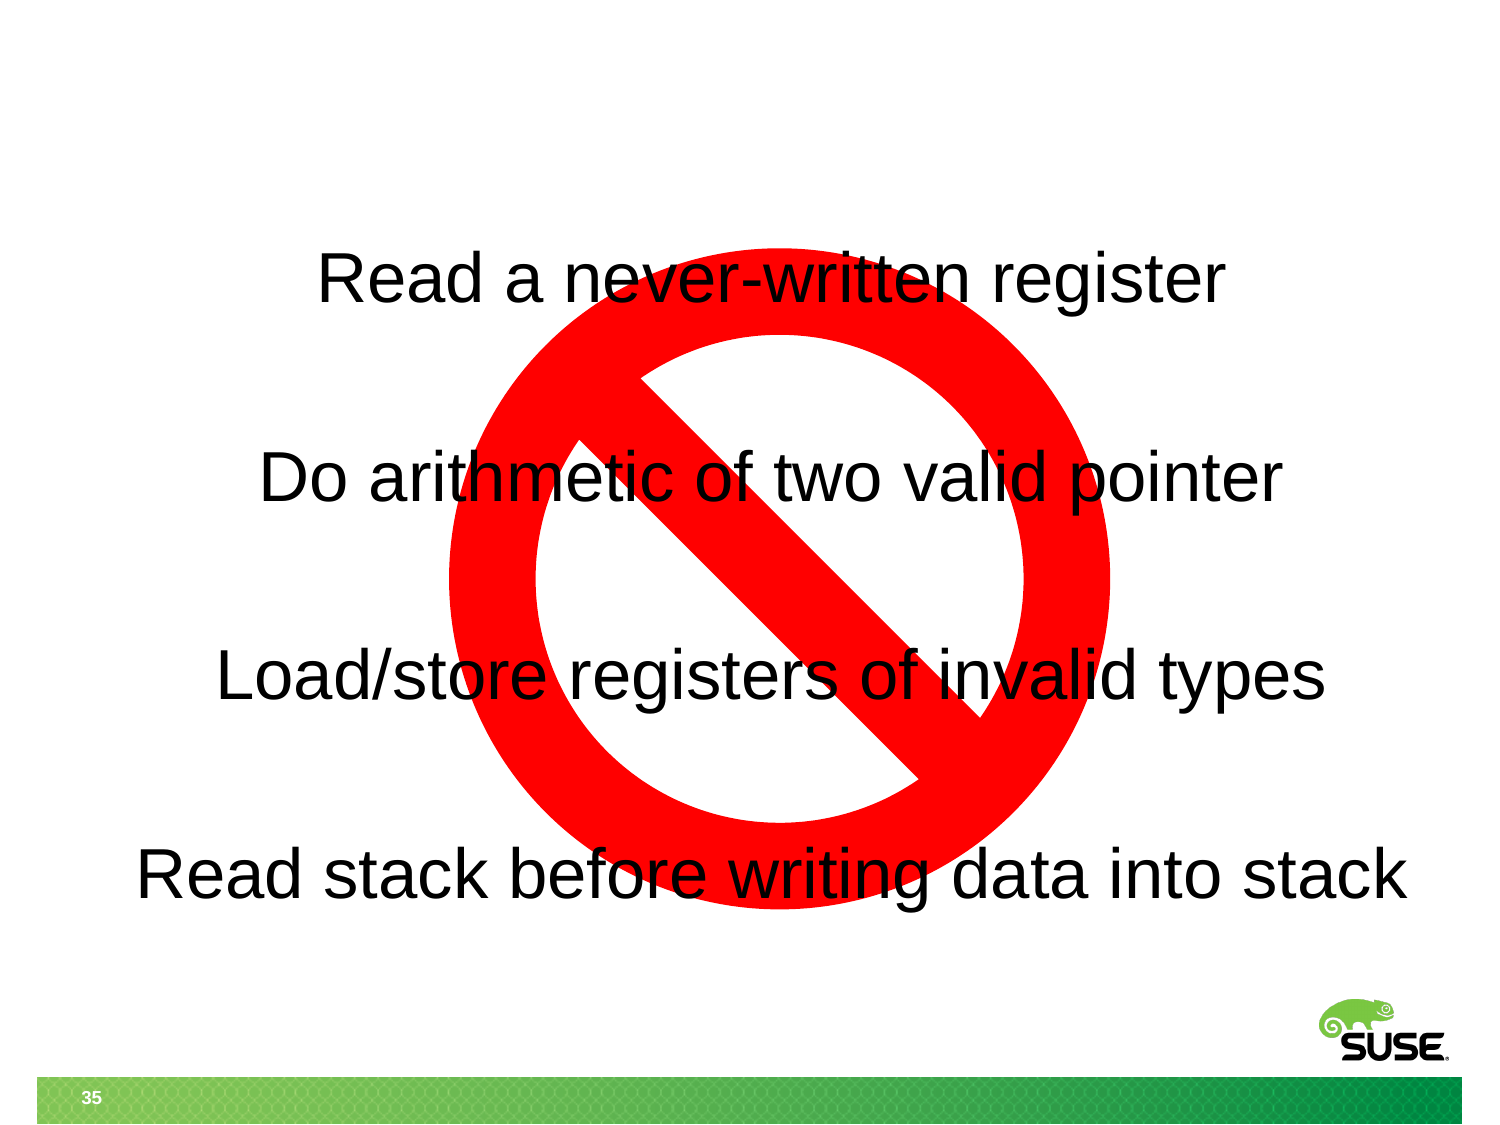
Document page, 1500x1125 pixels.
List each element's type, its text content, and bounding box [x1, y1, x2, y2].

picture [37, 1077, 1462, 1124]
list Read a never-written register Do arithmetic of two valid pointer Load/store registers of invalid types Read stack before writing data into stack [135, 238, 1411, 982]
picture [1319, 999, 1449, 1061]
